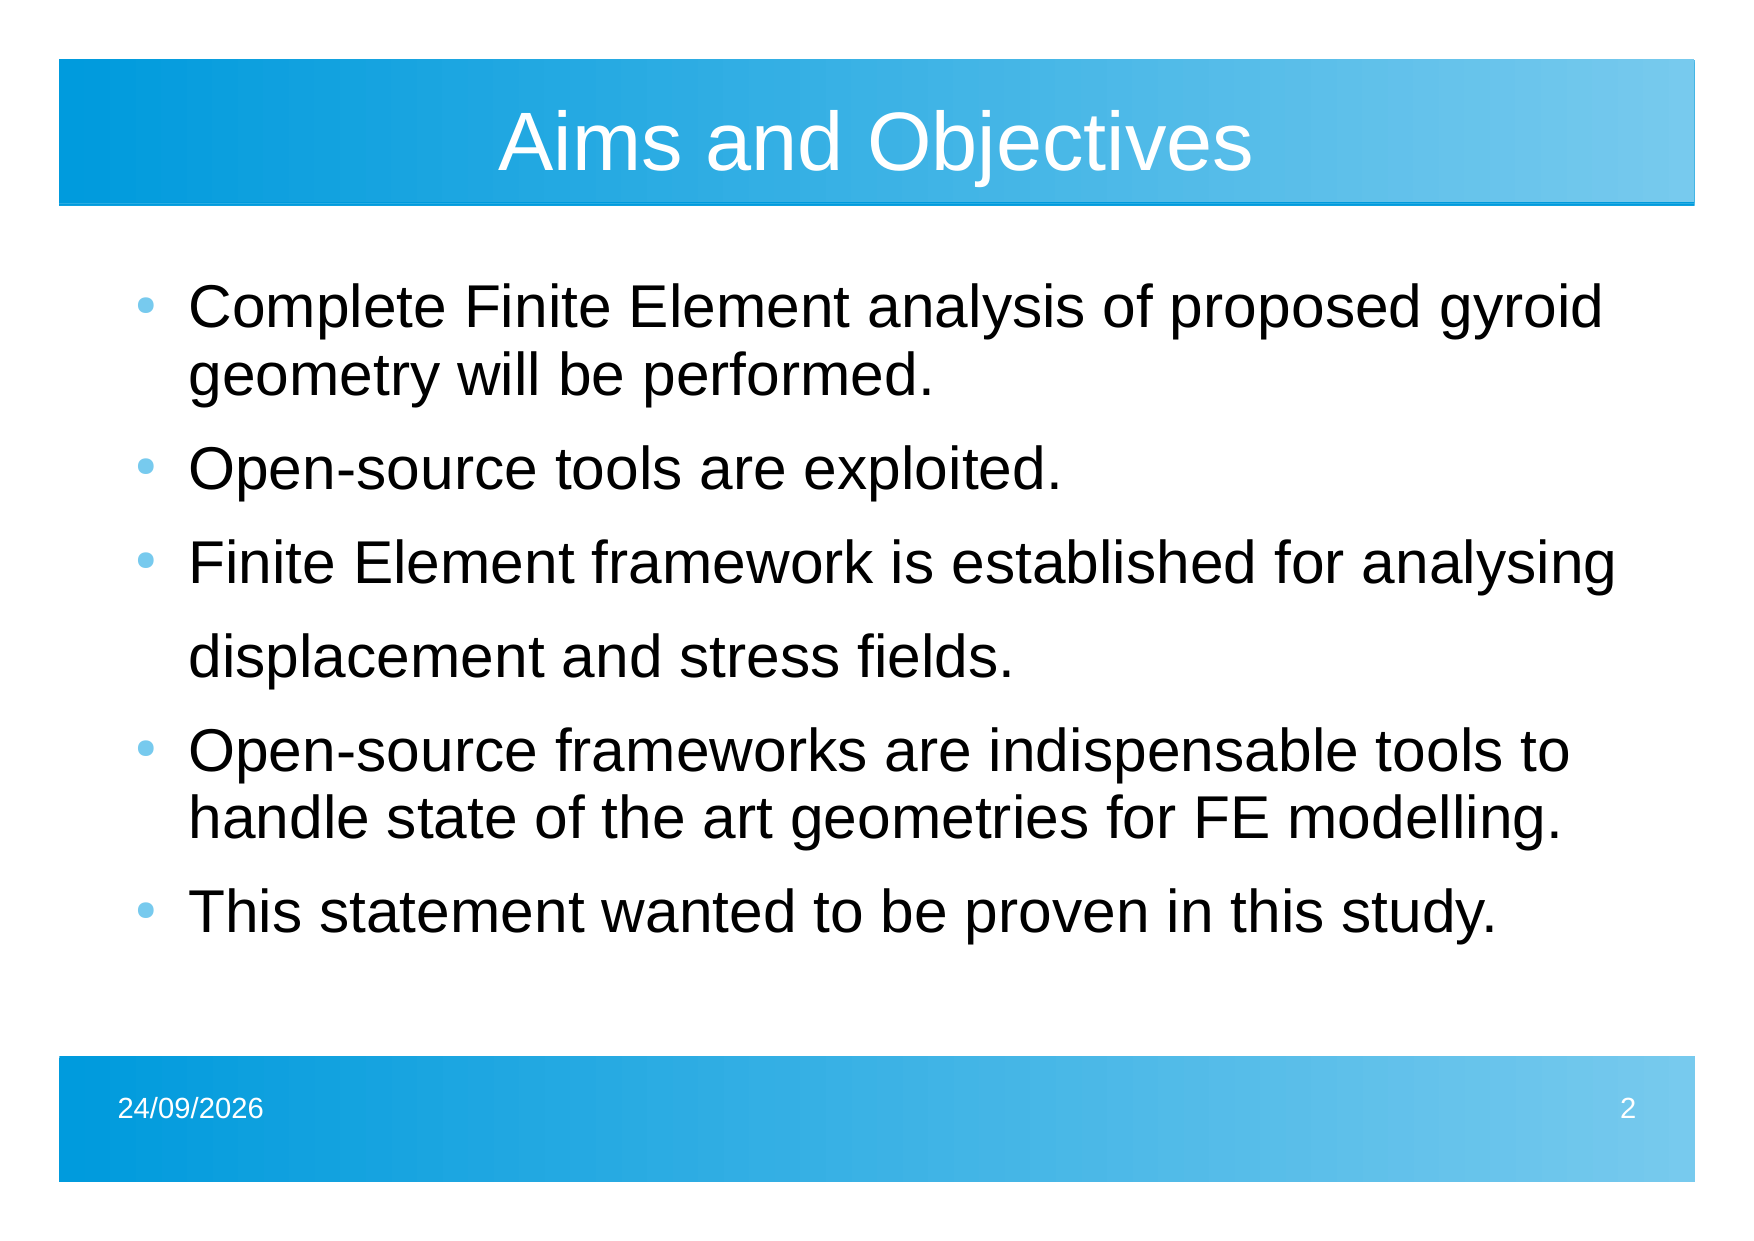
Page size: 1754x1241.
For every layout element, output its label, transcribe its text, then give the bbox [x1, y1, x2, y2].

list Complete Finite Element analysis of proposed gyroid geometry will be performed. Open-source tools are exploited. Finite Element framework is established for analysing displacement and stress fields. Open-source frameworks are indispensable tools to handle state of the art geometries for FE modelling. This statement wanted to be proven in this study. [117, 272, 1637, 986]
title Aims and Objectives [117, 94, 1637, 190]
